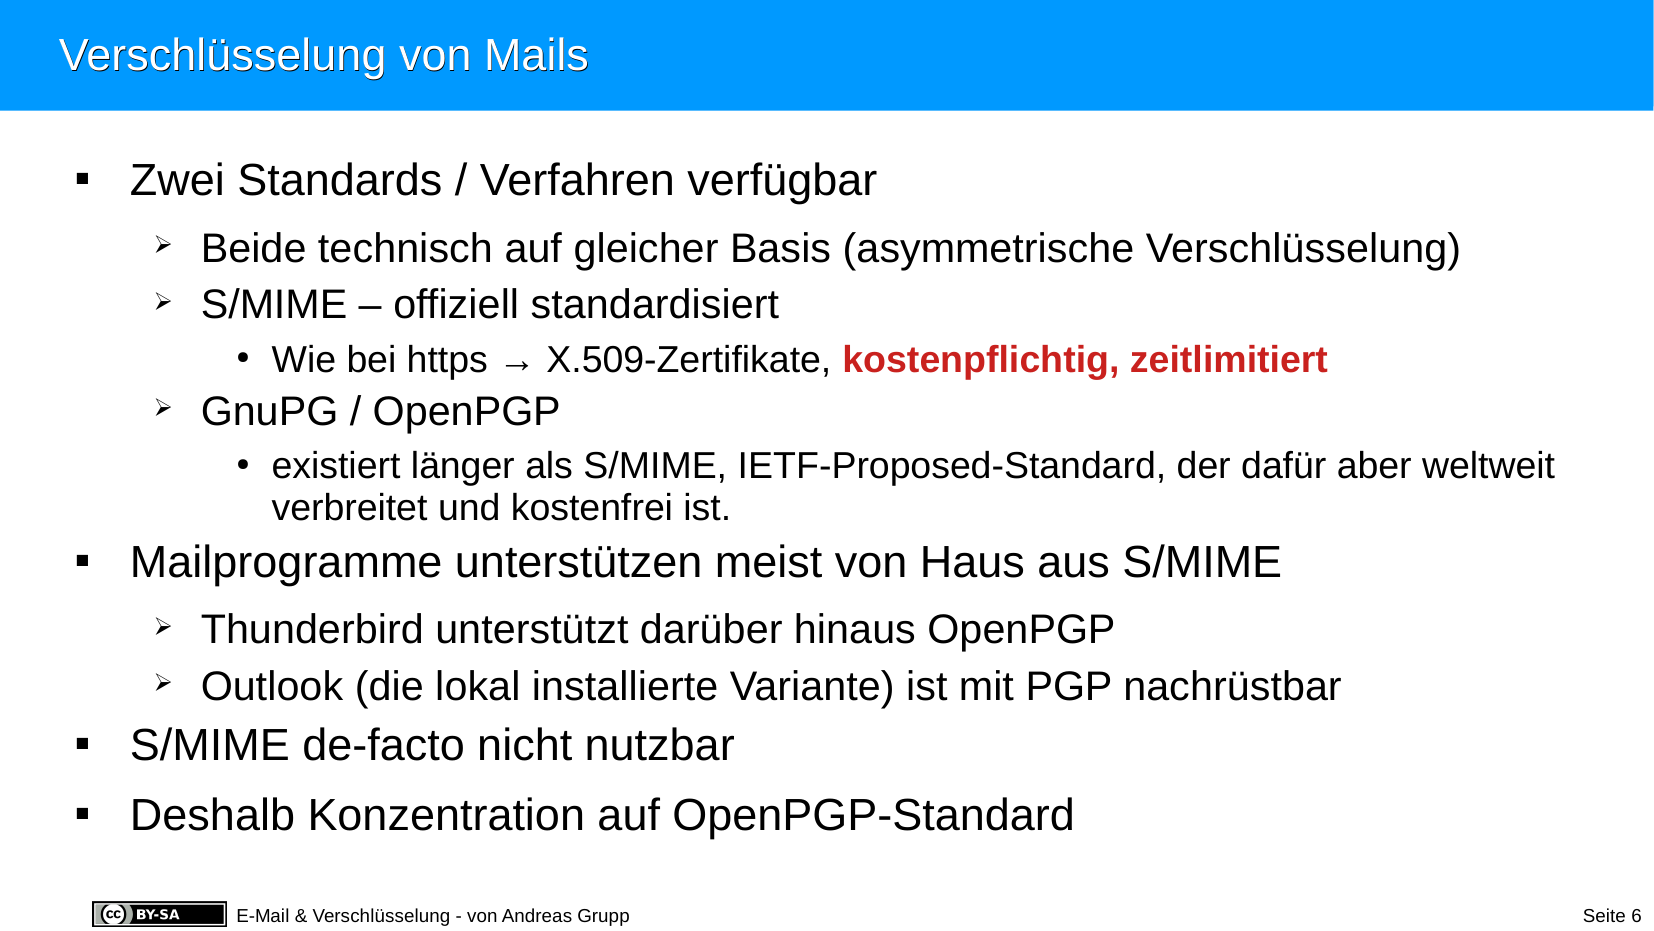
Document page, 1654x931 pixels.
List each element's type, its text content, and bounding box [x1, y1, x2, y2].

picture [92, 901, 227, 927]
list Zwei Standards / Verfahren verfügbar Beide technisch auf gleicher Basis (asymmetrische Verschlüsselung) S/MIME – offiziell standardisiert Wie bei https → X.509-Zertifikate, kostenpflichtig, zeitlimitiert GnuPG / OpenPGP existiert länger als S/MIME, IETF-Proposed-Standard, der dafür aber weltweit verbreitet und kostenfrei ist. Mailprogramme unterstützen meist von Haus aus S/MIME Thunderbird unterstützt darüber hinaus OpenPGP Outlook (die lokal installierte Variante) ist mit PGP nachrüstbar S/MIME de-facto nicht nutzbar Deshalb Konzentration auf OpenPGP-Standard [59, 154, 1595, 840]
title Verschlüsselung von Mails [59, 21, 1506, 89]
